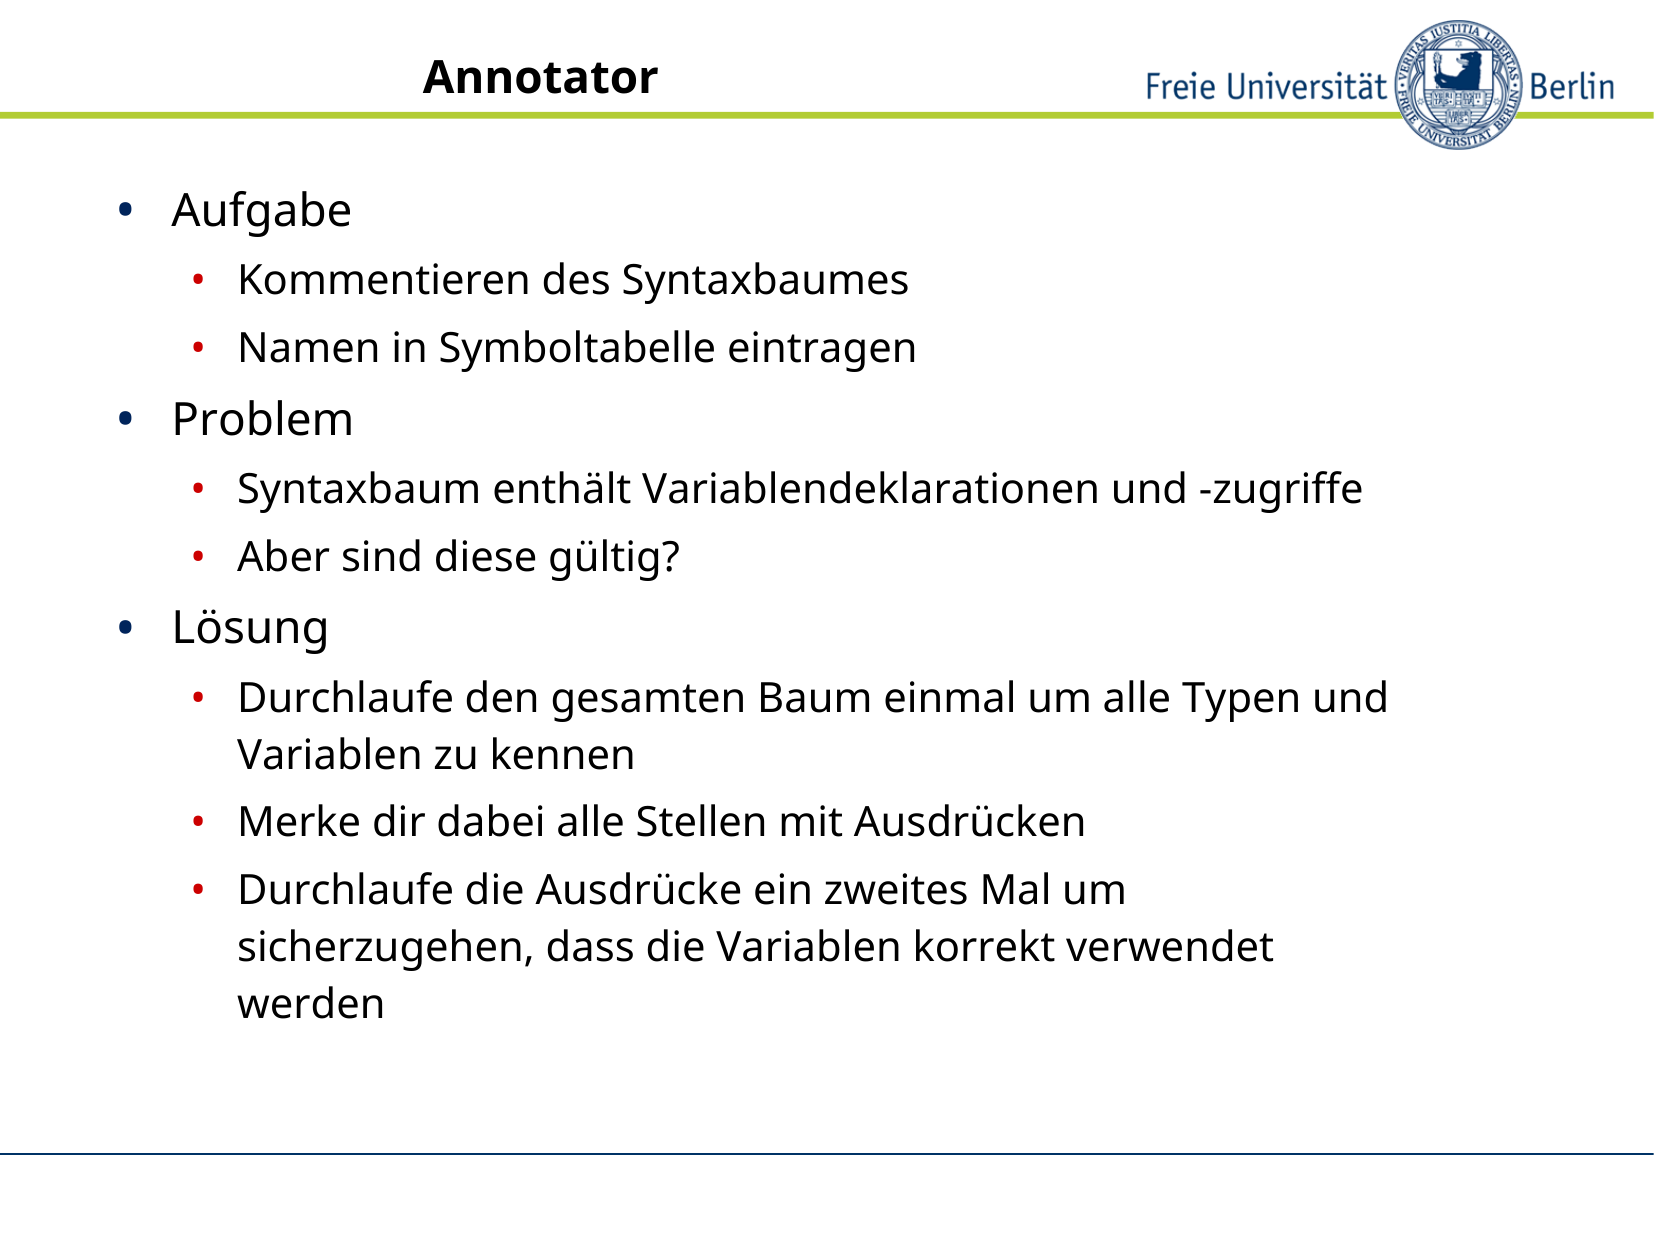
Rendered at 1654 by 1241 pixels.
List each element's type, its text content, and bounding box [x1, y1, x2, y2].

title Annotator [422, 7, 1654, 145]
picture [1139, 145, 1620, 151]
list Aufgabe Kommentieren des Syntaxbaumes Namen in Symboltabelle eintragen Problem Syntaxbaum enthält Variablendeklarationen und -zugriffe Aber sind diese gültig? Lösung Durchlaufe den gesamten Baum einmal um alle Typen und Variablen zu kennen Merke dir dabei alle Stellen mit Ausdrücken Durchlaufe die Ausdrücke ein zweites Mal um sicherzugehen, dass die Variablen korrekt verwendet werden [115, 177, 1418, 995]
